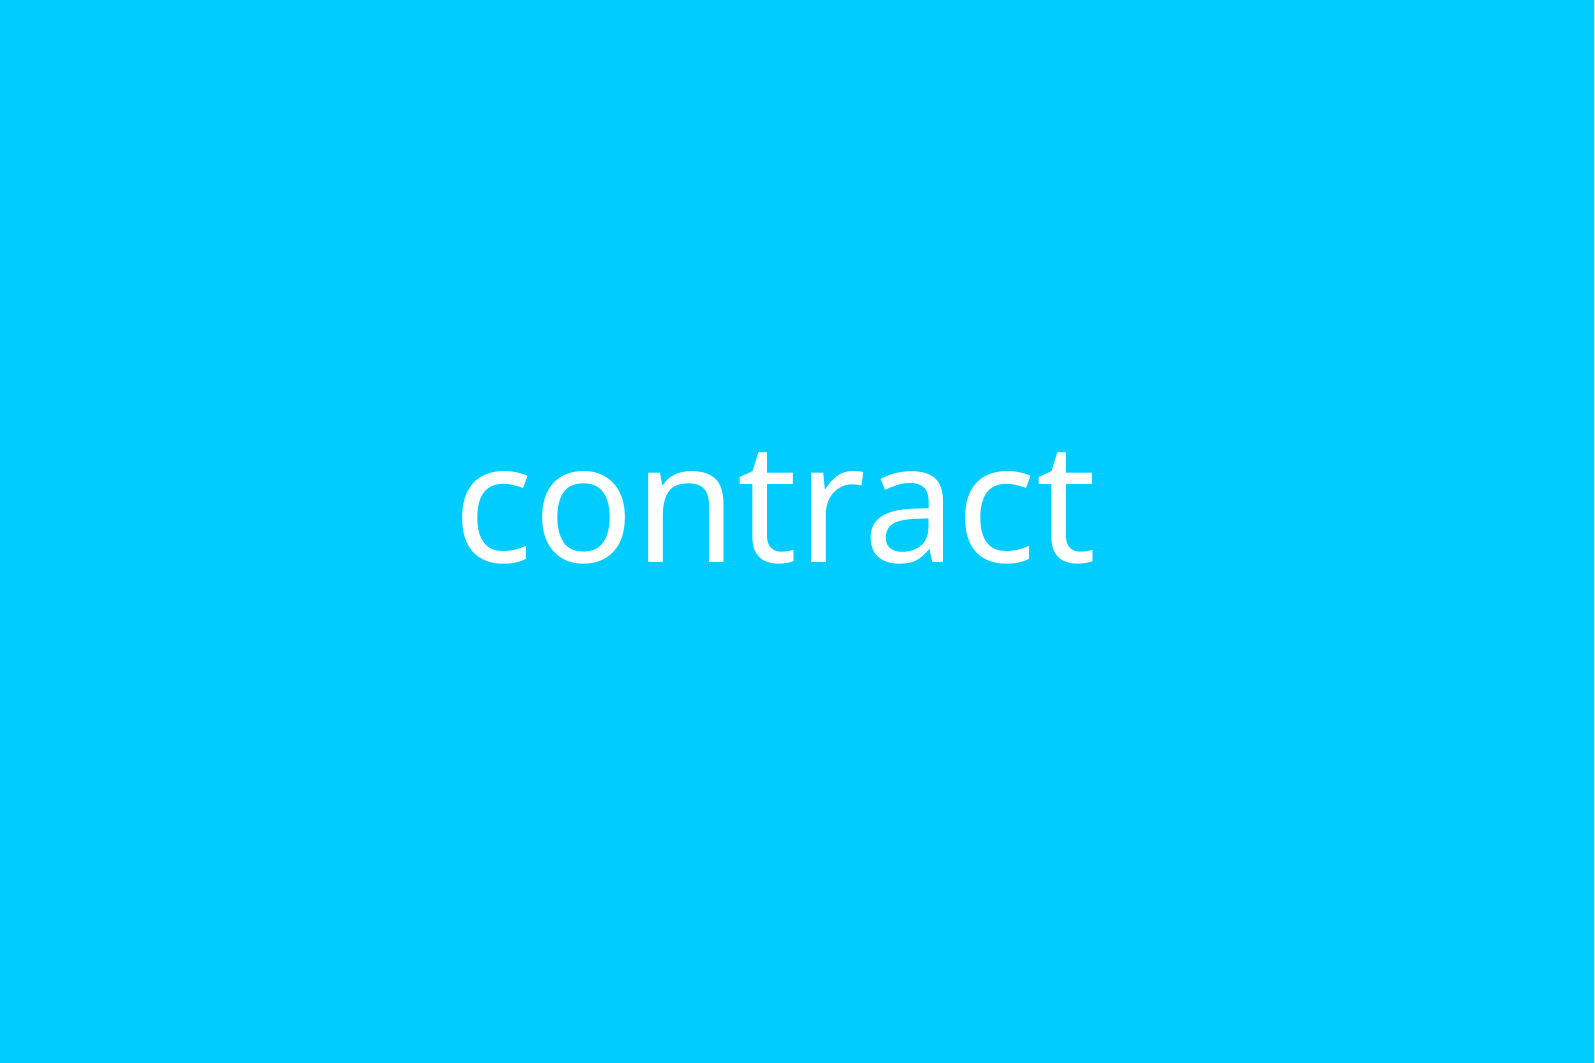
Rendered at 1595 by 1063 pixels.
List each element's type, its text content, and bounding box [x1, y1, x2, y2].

text_box contract [79, 42, 1515, 951]
